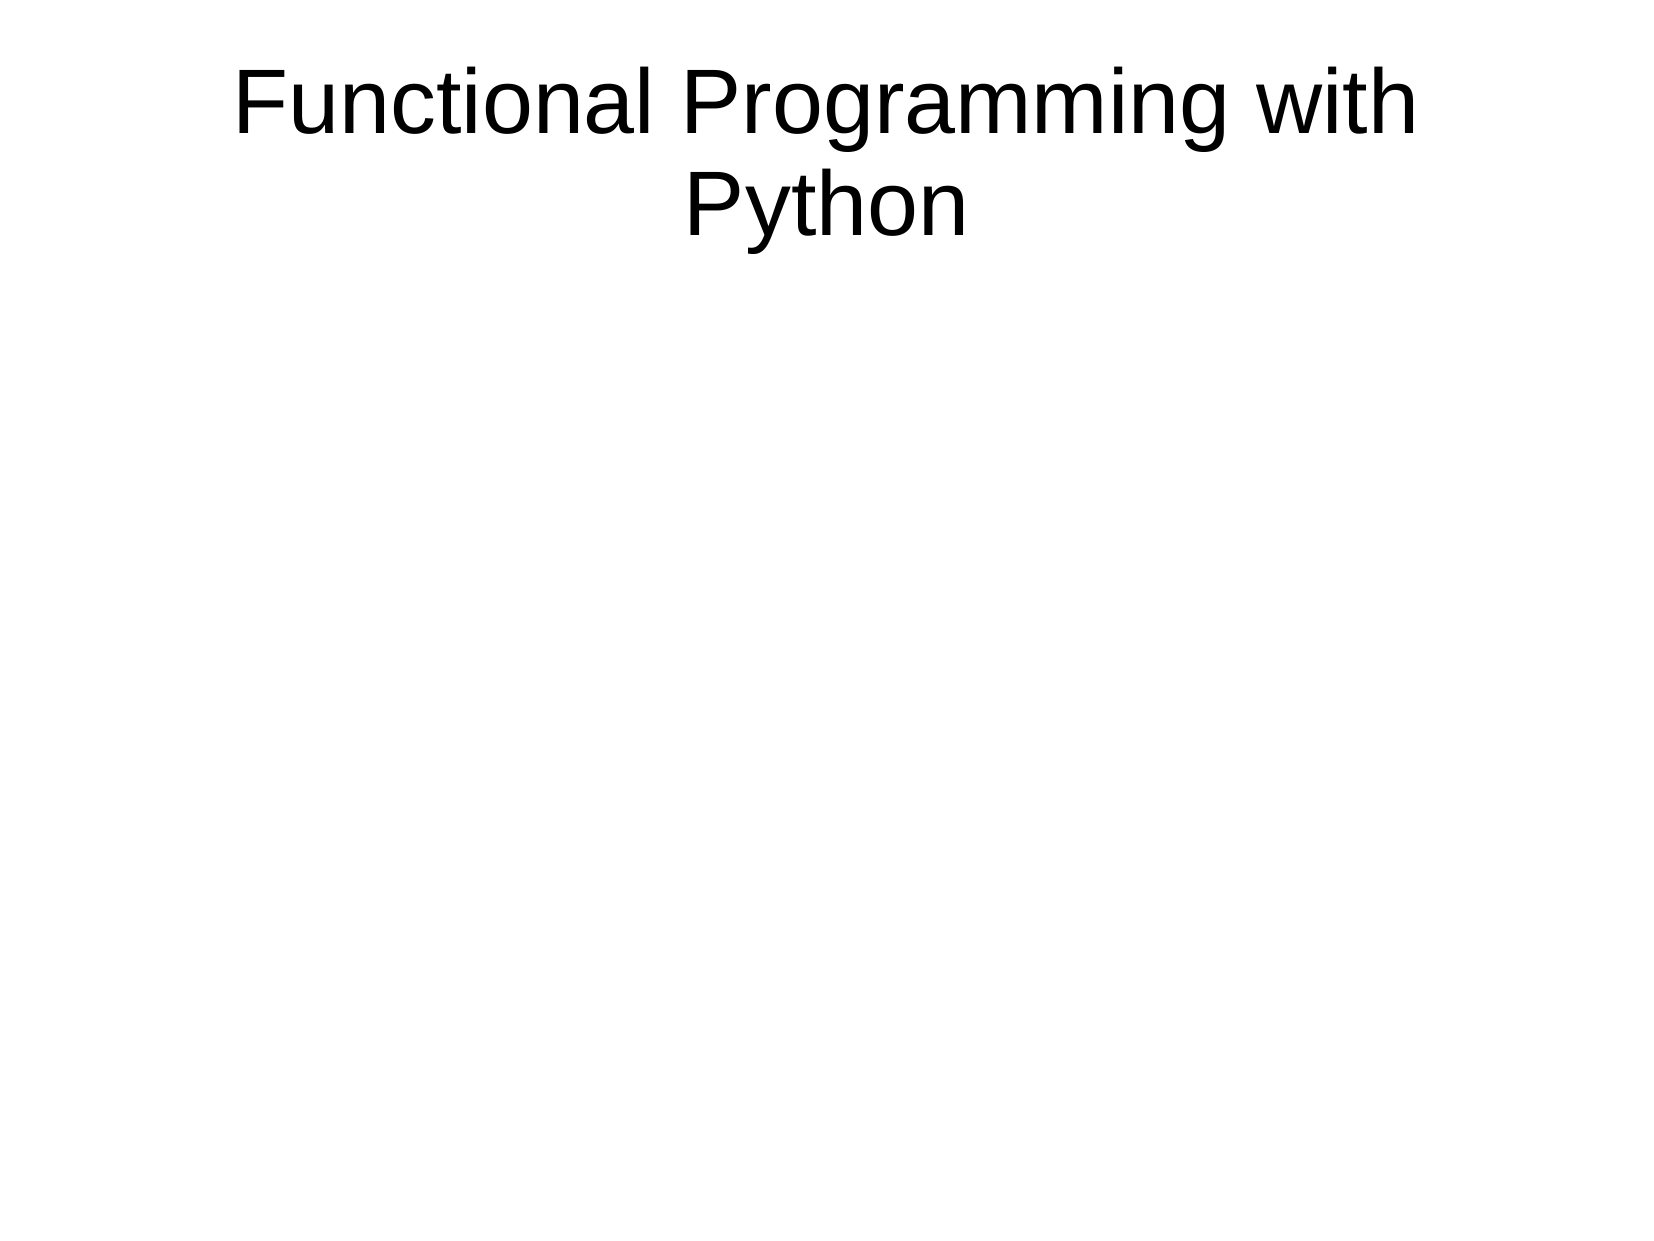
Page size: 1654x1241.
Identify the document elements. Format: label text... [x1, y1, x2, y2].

title Functional Programming with Python [82, 49, 1571, 257]
